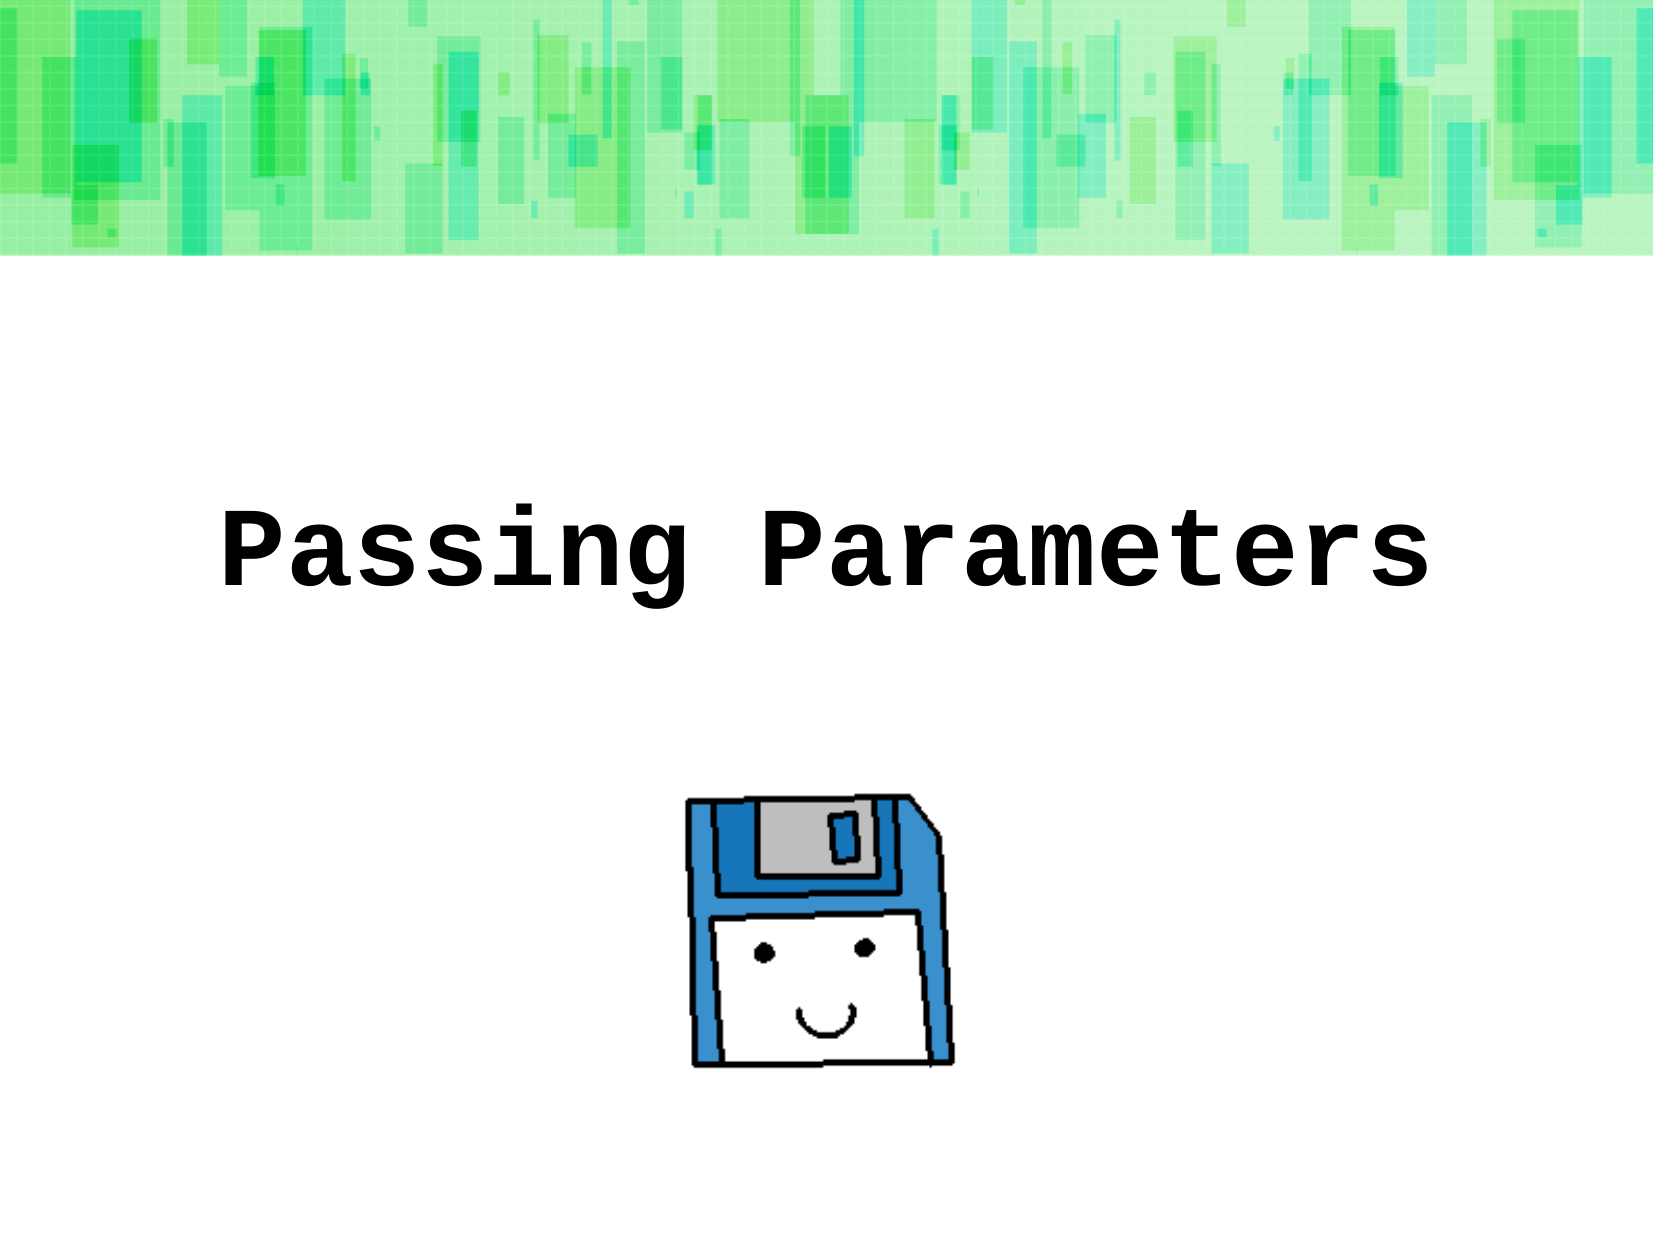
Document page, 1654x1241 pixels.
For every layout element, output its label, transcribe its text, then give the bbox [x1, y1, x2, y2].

picture [0, 0, 1654, 1241]
text_box Passing Parameters [82, 285, 1571, 826]
